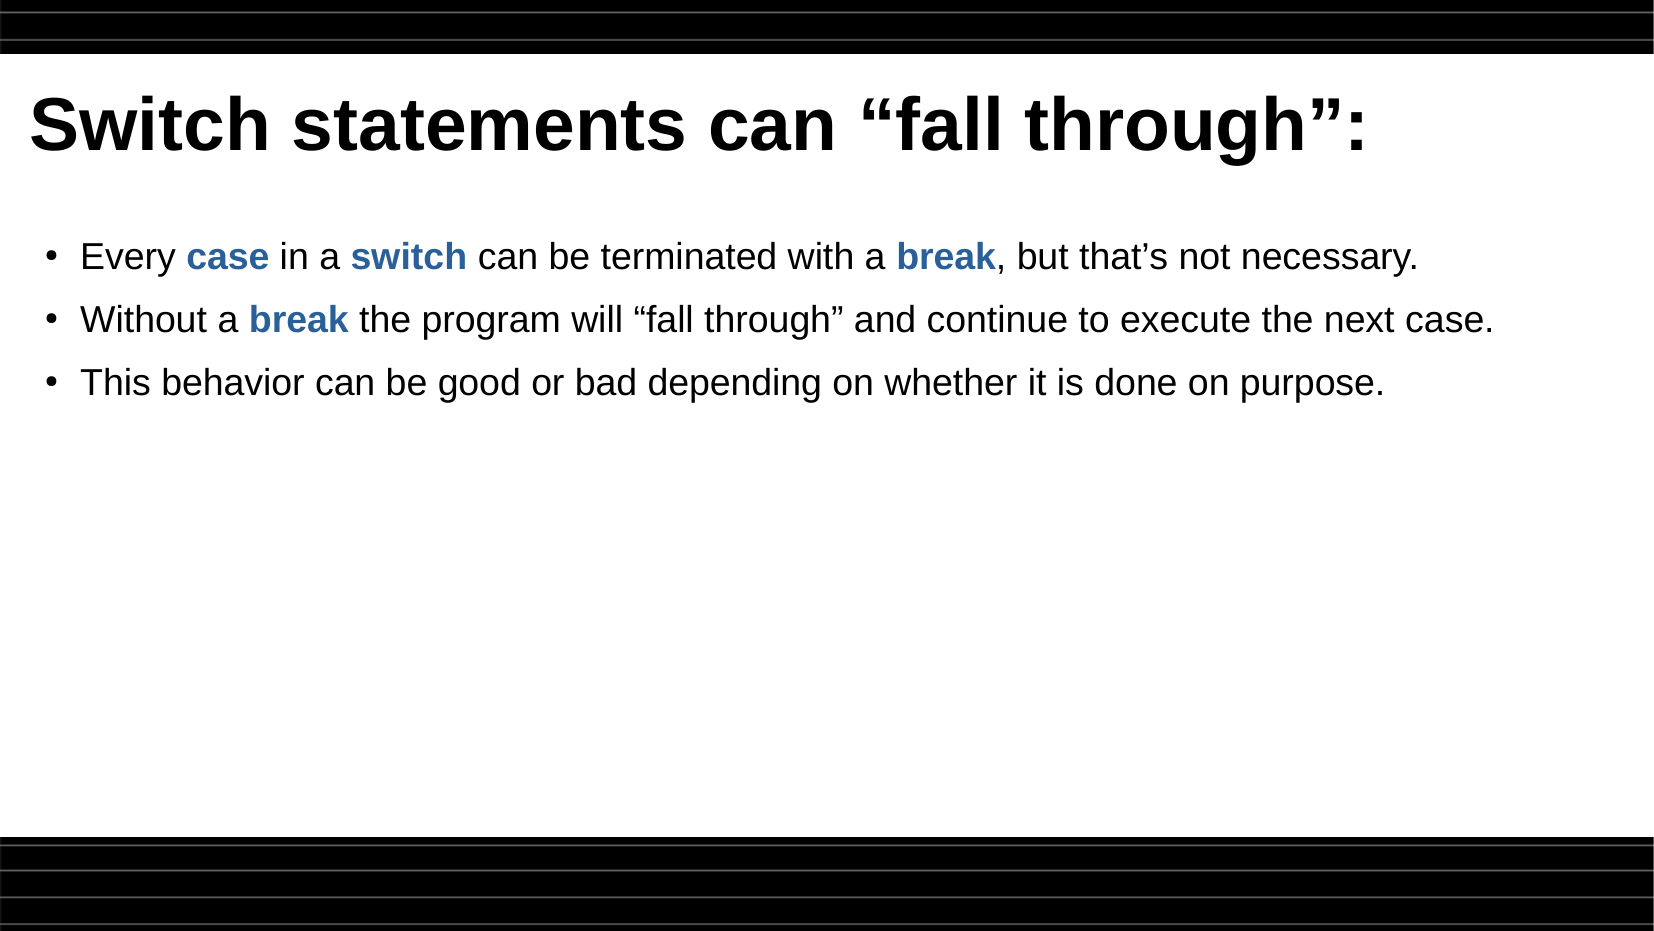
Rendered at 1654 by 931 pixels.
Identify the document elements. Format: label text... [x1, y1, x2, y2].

picture [0, 837, 1654, 931]
text_box Switch statements can “fall through”: [15, 75, 1591, 174]
picture [0, 0, 1654, 54]
text_box Every case in a switch can be terminated with a break, but that’s not necessary. Without a break the program will “fall through” and continue to execute the next case. This behavior can be good or bad depending on whether it is done on purpose. [30, 207, 1561, 411]
